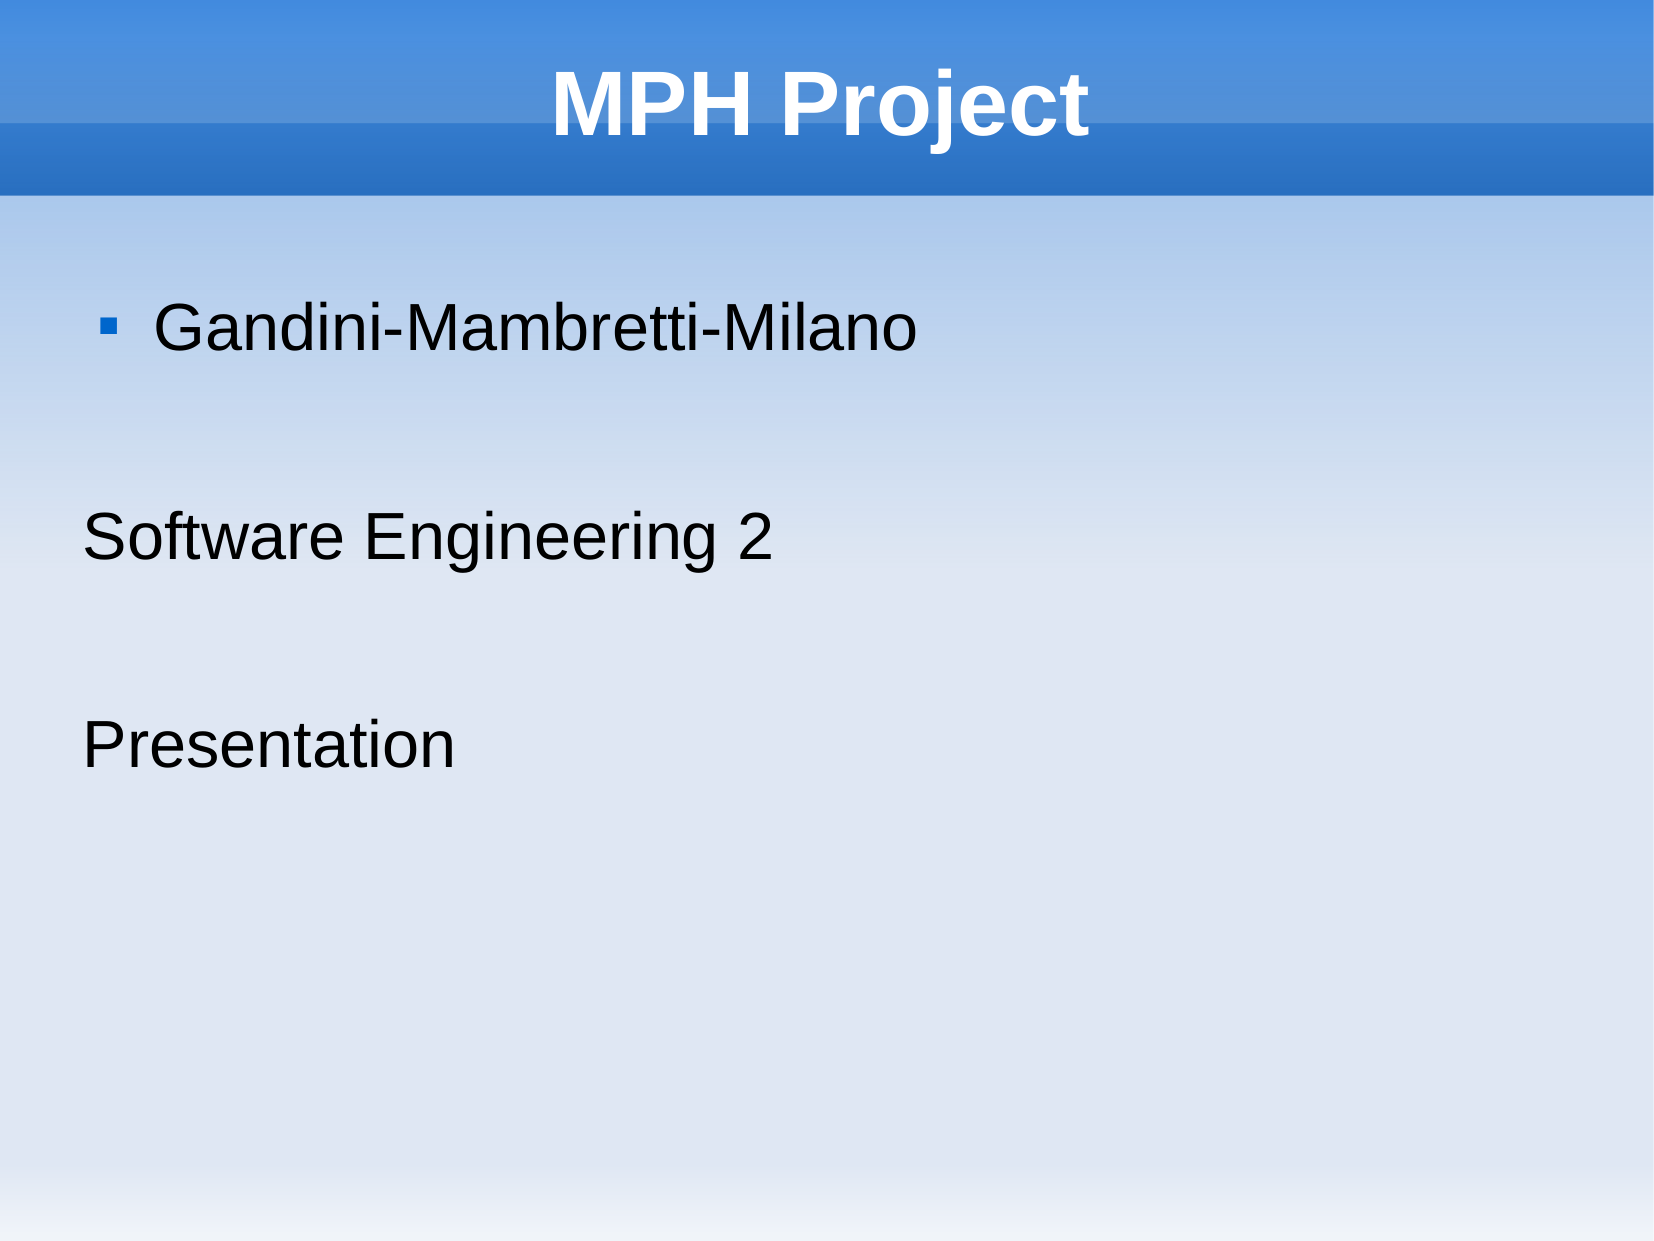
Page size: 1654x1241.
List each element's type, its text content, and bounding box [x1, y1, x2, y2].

picture [0, 0, 1654, 1241]
title MPH Project [76, 0, 1565, 208]
list Gandini-Mambretti-Milano Software Engineering 2 Presentation [82, 290, 1571, 1109]
